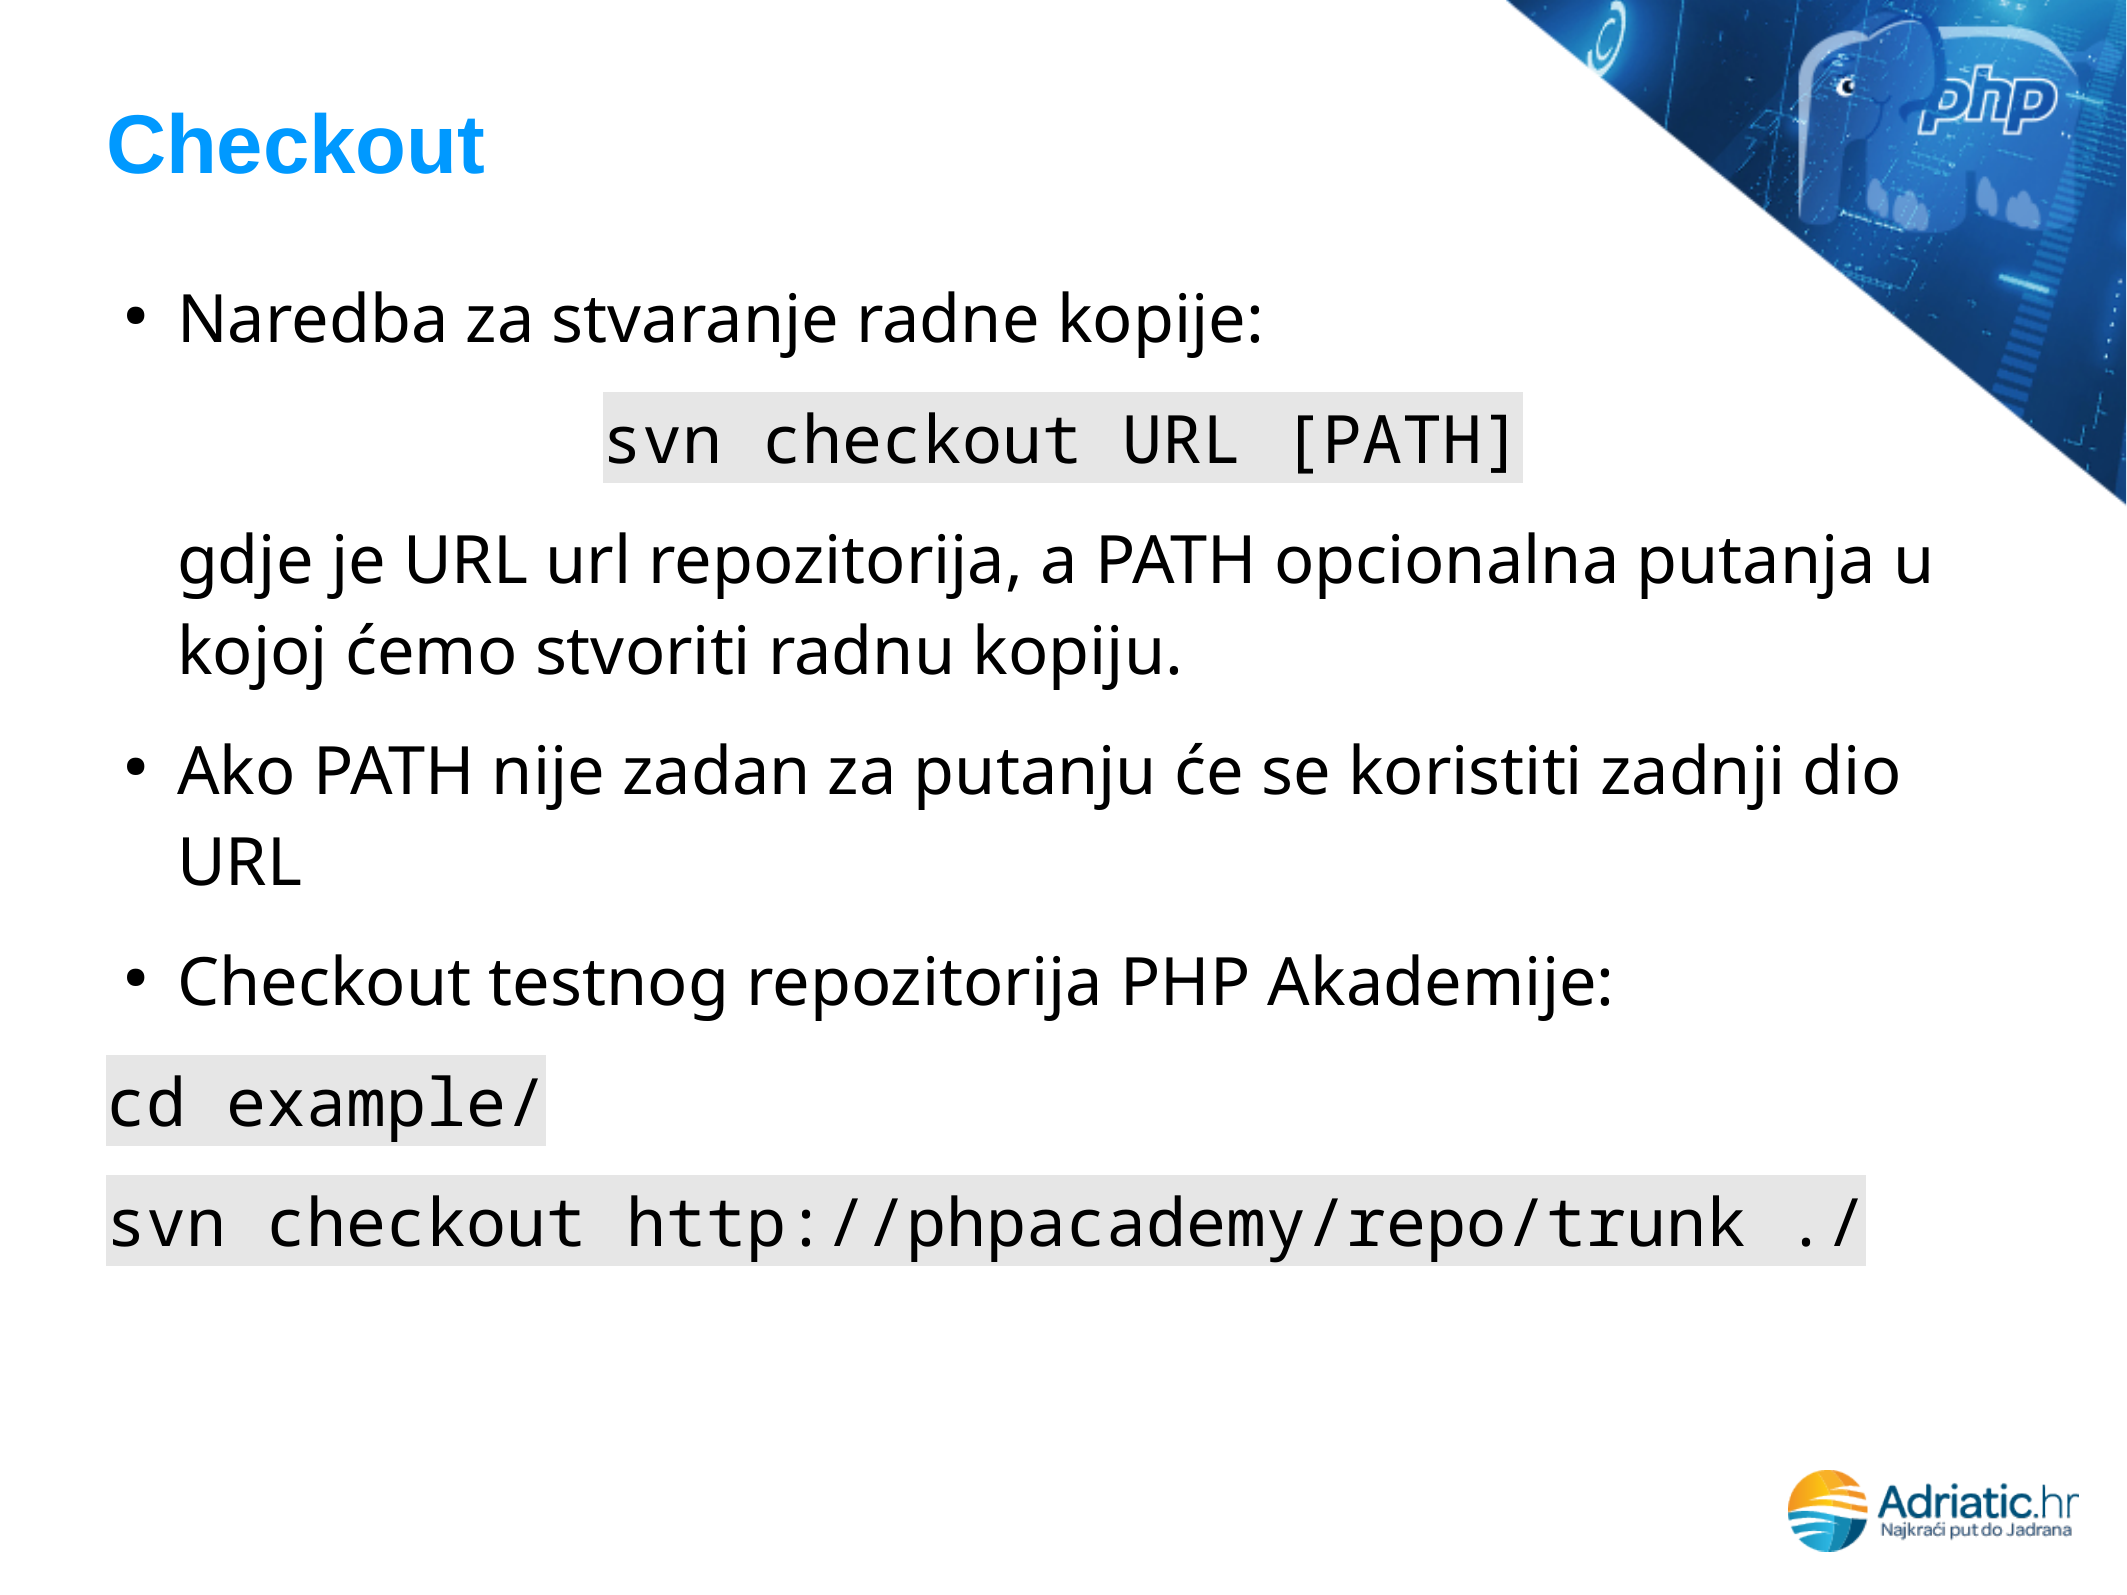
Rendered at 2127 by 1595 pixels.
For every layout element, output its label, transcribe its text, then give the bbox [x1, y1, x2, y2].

title Checkout [106, 70, 1630, 219]
list Naredba za stvaranje radne kopije: svn checkout URL [PATH] gdje je URL url repozitorija, a PATH opcionalna putanja u kojoj ćemo stvoriti radnu kopiju. Ako PATH nije zadan za putanju će se koristiti zadnji dio URL Checkout testnog repozitorija PHP Akademije: cd example/ svn checkout http://phpacademy/repo/trunk ./ [106, 271, 2020, 1453]
picture [1505, 0, 2127, 625]
picture [1788, 1470, 2079, 1552]
